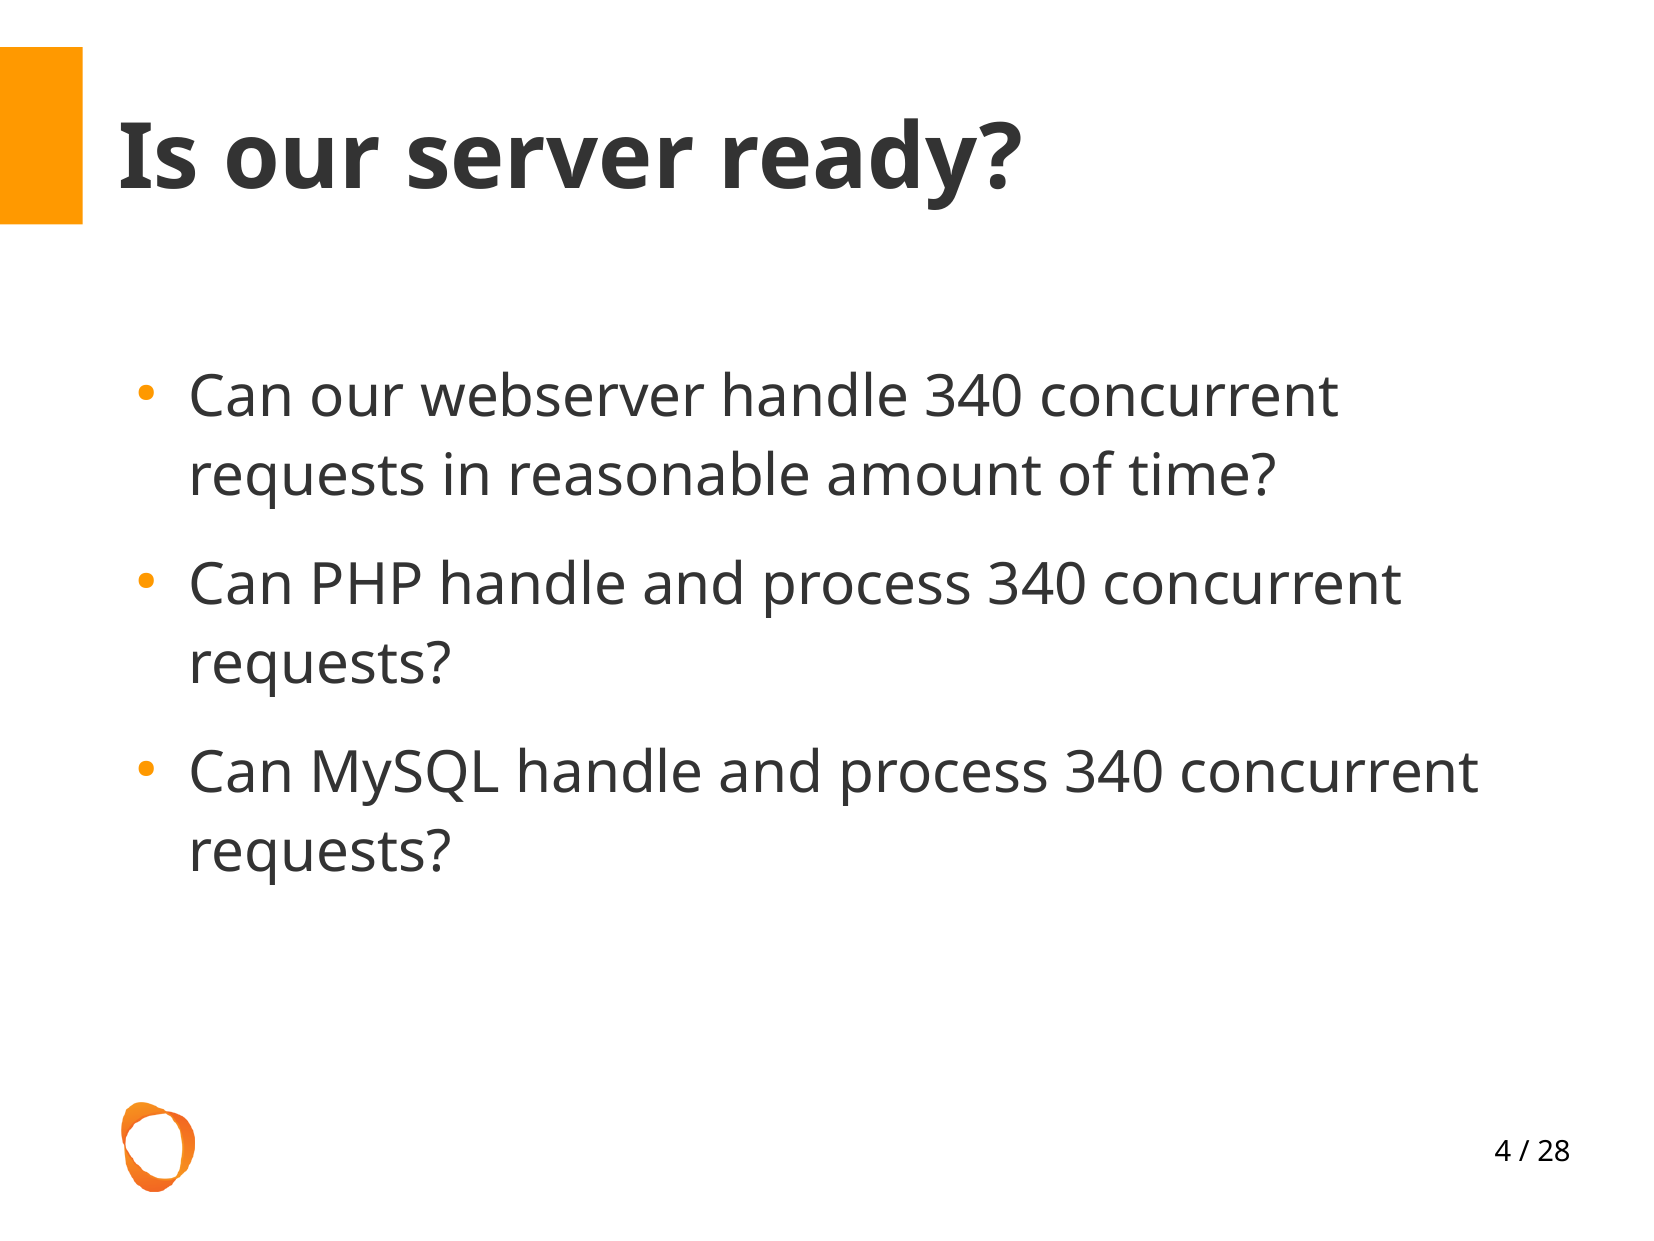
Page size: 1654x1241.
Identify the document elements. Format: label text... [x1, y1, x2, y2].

picture [118, 1101, 196, 1193]
list Can our webserver handle 340 concurrent requests in reasonable amount of time? Can PHP handle and process 340 concurrent requests? Can MySQL handle and process 340 concurrent requests? [118, 354, 1536, 1074]
title Is our server ready? [118, 49, 1571, 257]
